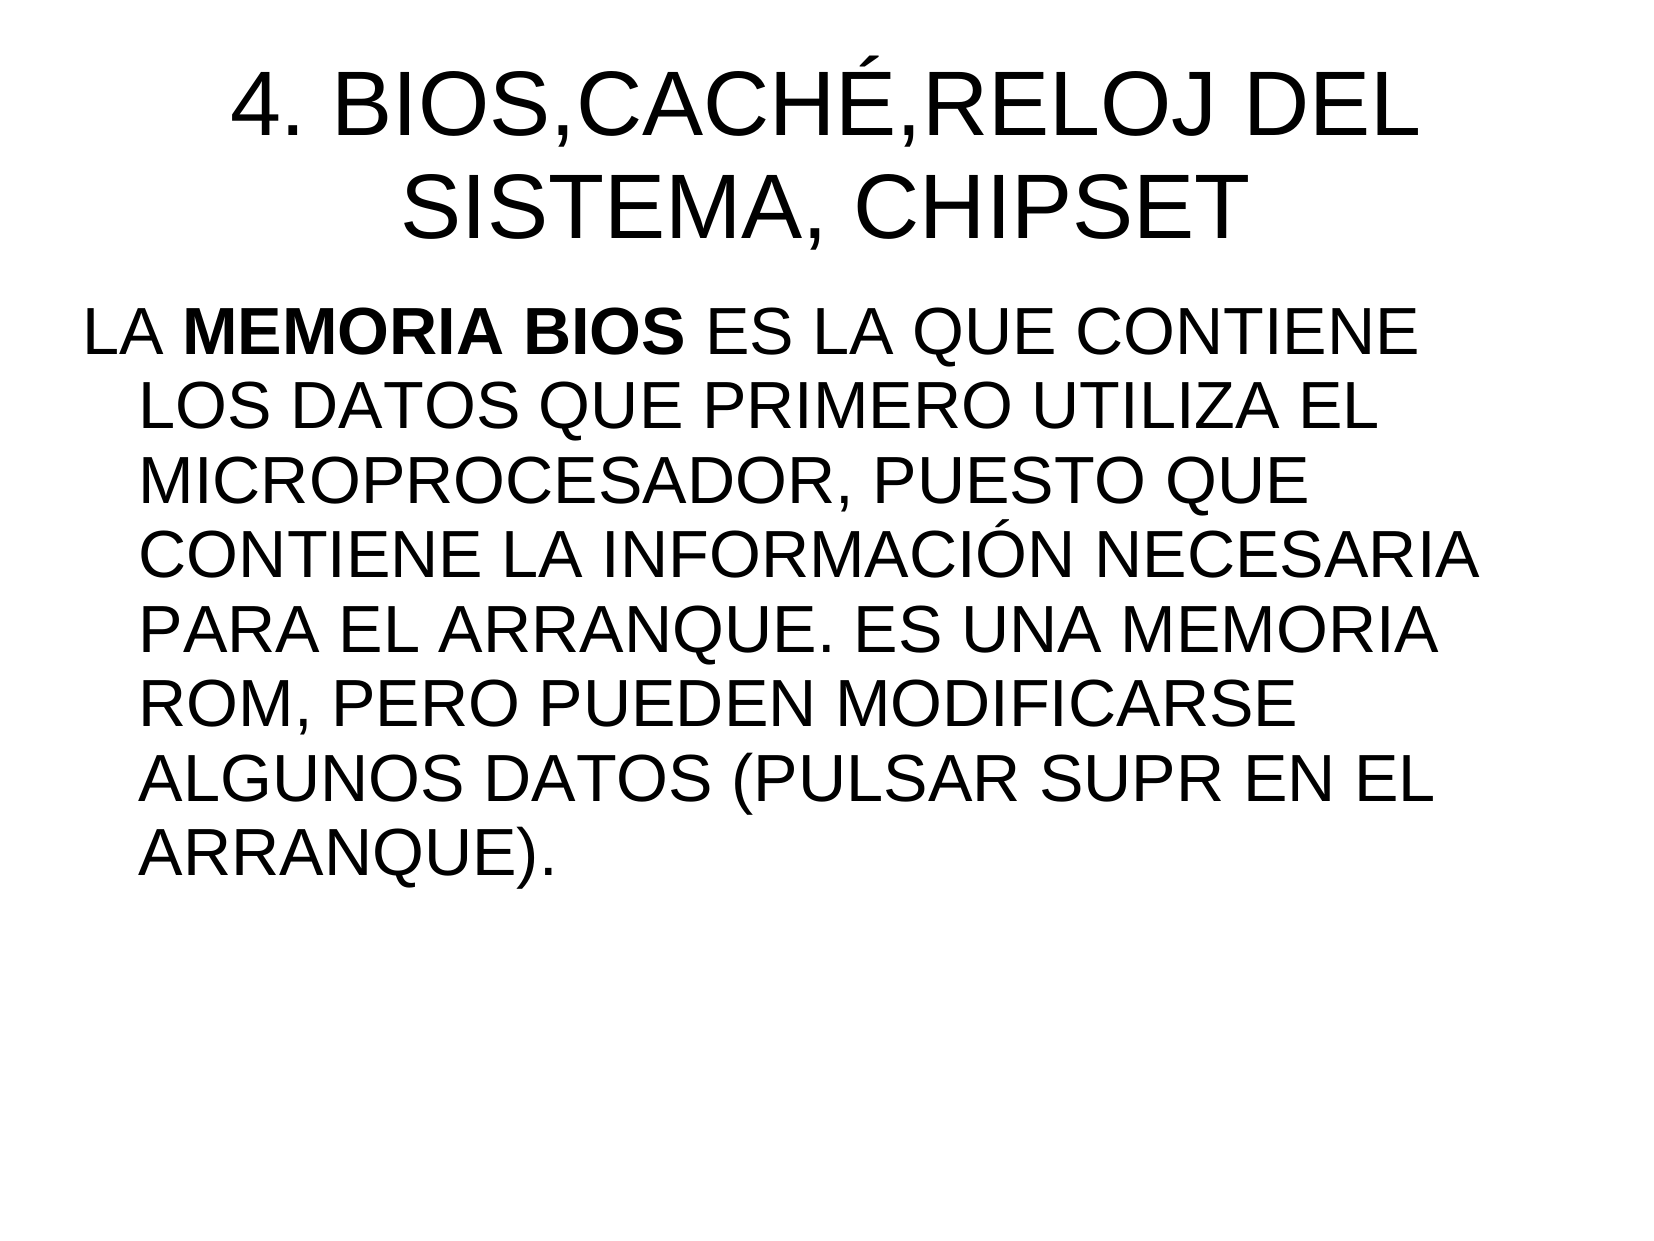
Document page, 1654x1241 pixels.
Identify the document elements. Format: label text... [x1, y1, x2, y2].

title 4. BIOS,CACHÉ,RELOJ DEL SISTEMA, CHIPSET [82, 47, 1571, 259]
list LA MEMORIA BIOS ES LA QUE CONTIENE LOS DATOS QUE PRIMERO UTILIZA EL MICROPROCESADOR, PUESTO QUE CONTIENE LA INFORMACIÓN NECESARIA PARA EL ARRANQUE. ES UNA MEMORIA ROM, PERO PUEDEN MODIFICARSE ALGUNOS DATOS (PULSAR SUPR EN EL ARRANQUE). [82, 290, 1571, 1109]
